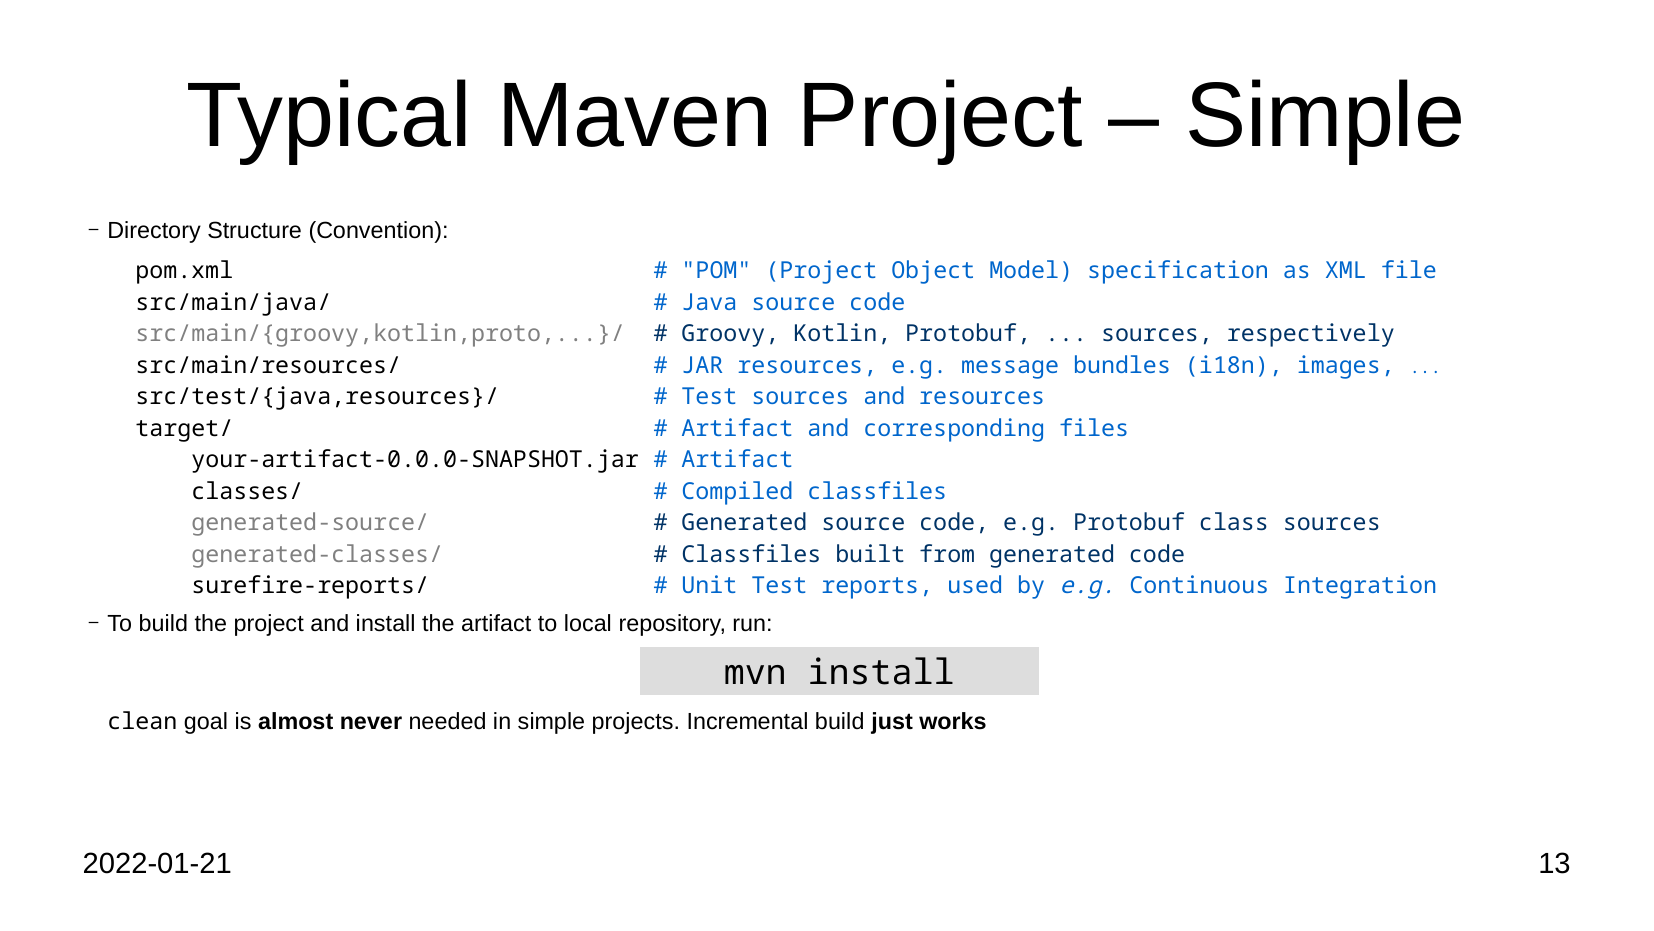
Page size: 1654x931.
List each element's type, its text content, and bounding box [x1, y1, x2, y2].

title Typical Maven Project – Simple [82, 37, 1571, 193]
list Directory Structure (Convention): pom.xml # "POM" (Project Object Model) specification as XML file src/main/java/ # Java source code src/main/{groovy,kotlin,proto,...}/ # Groovy, Kotlin, Protobuf, ... sources, respectively src/main/resources/ # JAR resources, e.g. message bundles (i18n), images, ... src/test/{java,resources}/ # Test sources and resources target/ # Artifact and corresponding files your-artifact-0.0.0-SNAPSHOT.jar # Artifact classes/ # Compiled classfiles generated-source/ # Generated source code, e.g. Protobuf class sources generated-classes/ # Classfiles built from generated code surefire-reports/ # Unit Test reports, used by e.g. Continuous Integration To build the project and install the artifact to local repository, run: mvn install clean goal is almost never needed in simple projects. Incremental build just works [82, 217, 1571, 758]
